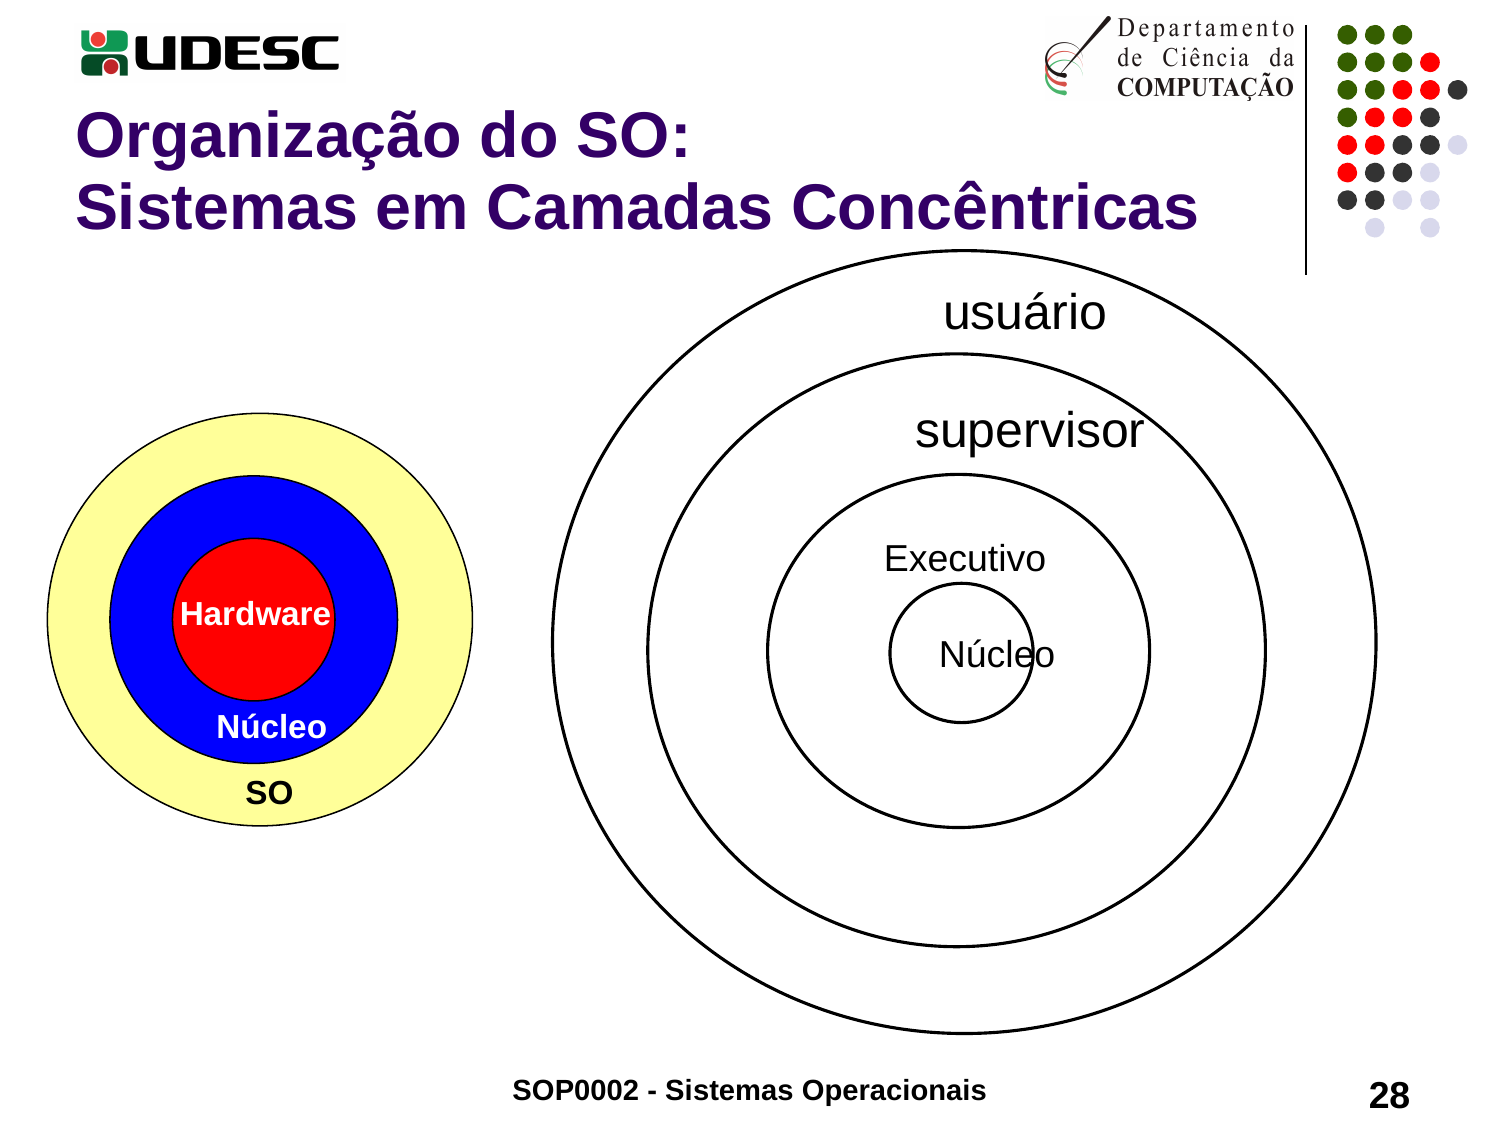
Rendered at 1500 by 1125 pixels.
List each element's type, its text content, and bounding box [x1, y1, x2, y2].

text_box supervisor [882, 389, 1161, 466]
title Organização do SO: Sistemas em Camadas Concêntricas [74, 85, 1313, 257]
text_box Hardware [165, 588, 347, 641]
text_box SO [230, 766, 309, 820]
picture [74, 23, 346, 83]
text_box [552, 250, 1377, 1034]
picture [1045, 16, 1294, 85]
text_box usuário [910, 272, 1122, 348]
text_box Executivo [767, 474, 1150, 828]
text_box Núcleo [201, 700, 343, 754]
text_box Núcleo [889, 583, 1034, 723]
text_box [47, 413, 473, 826]
